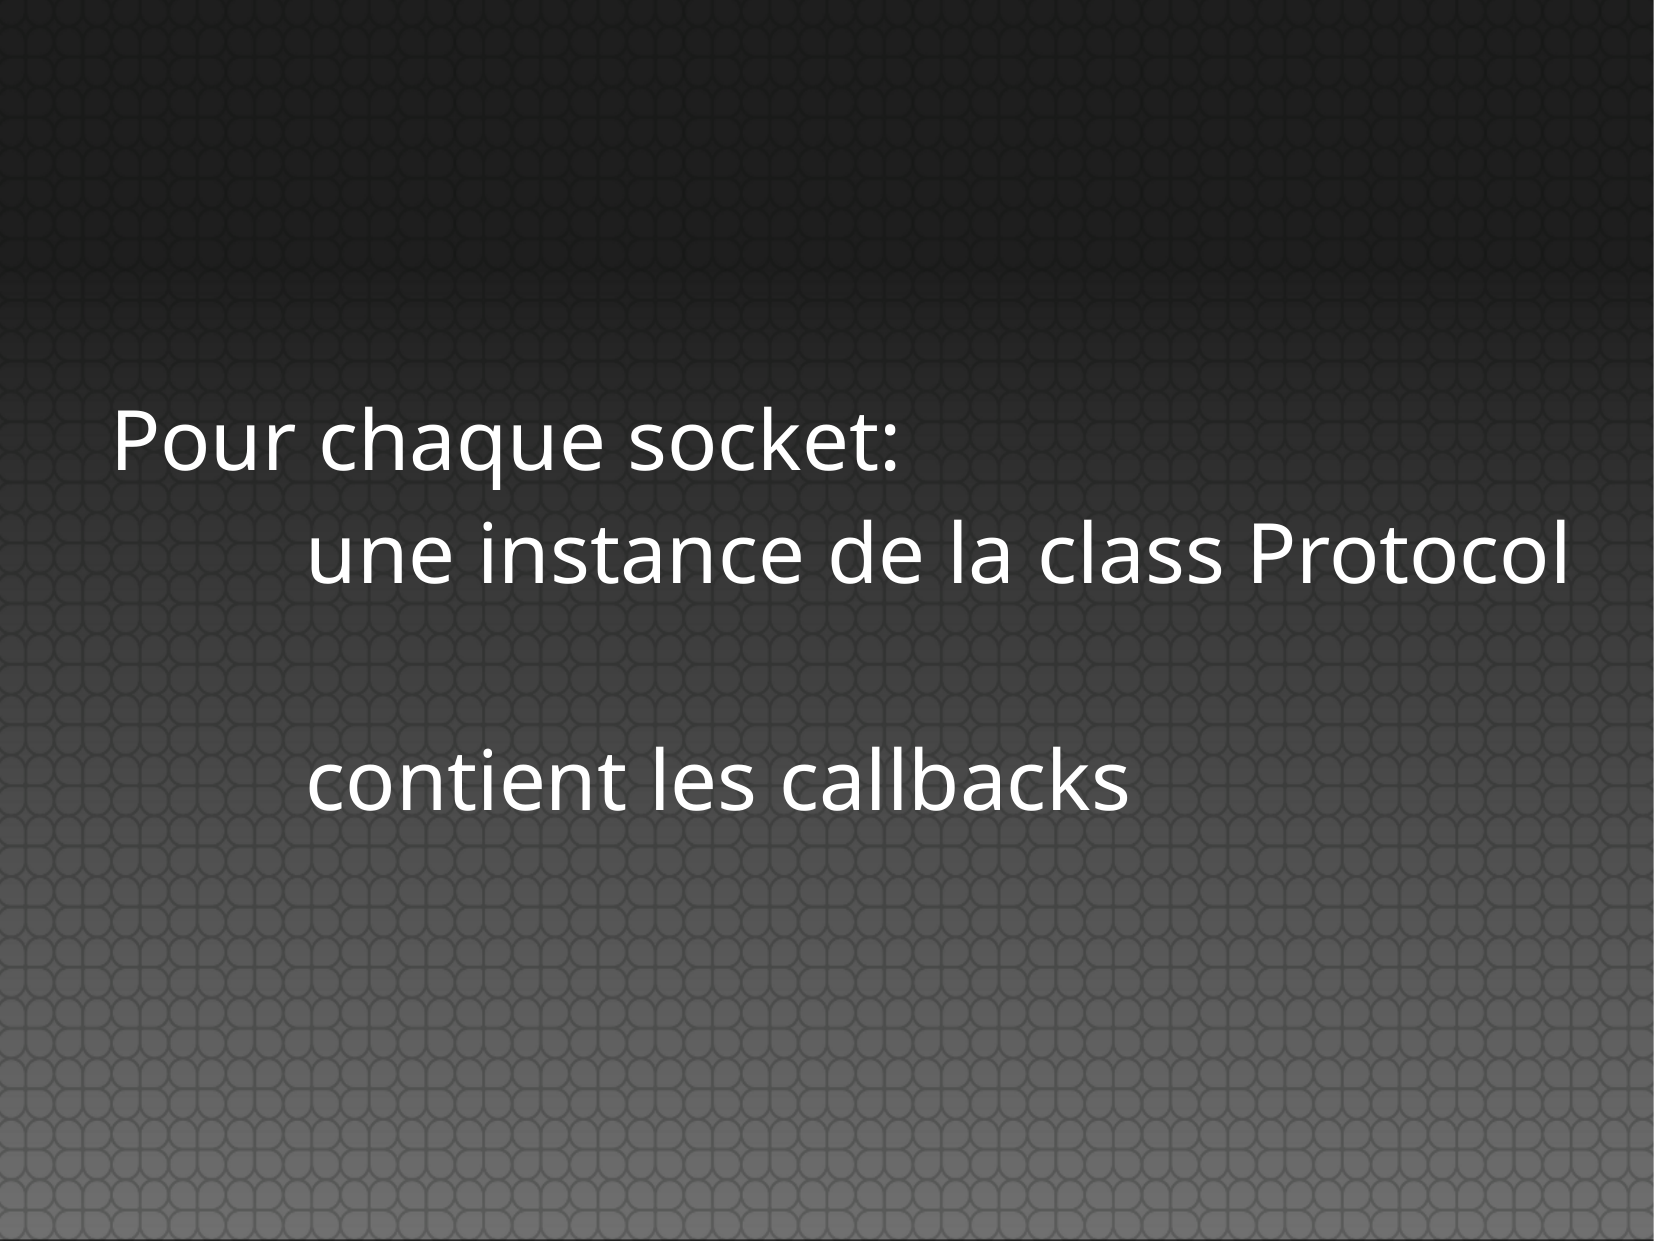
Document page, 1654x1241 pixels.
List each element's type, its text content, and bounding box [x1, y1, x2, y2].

title Pour chaque socket: une instance de la class Protocol contient les callbacks [110, 468, 1593, 748]
picture [0, 0, 1654, 1241]
